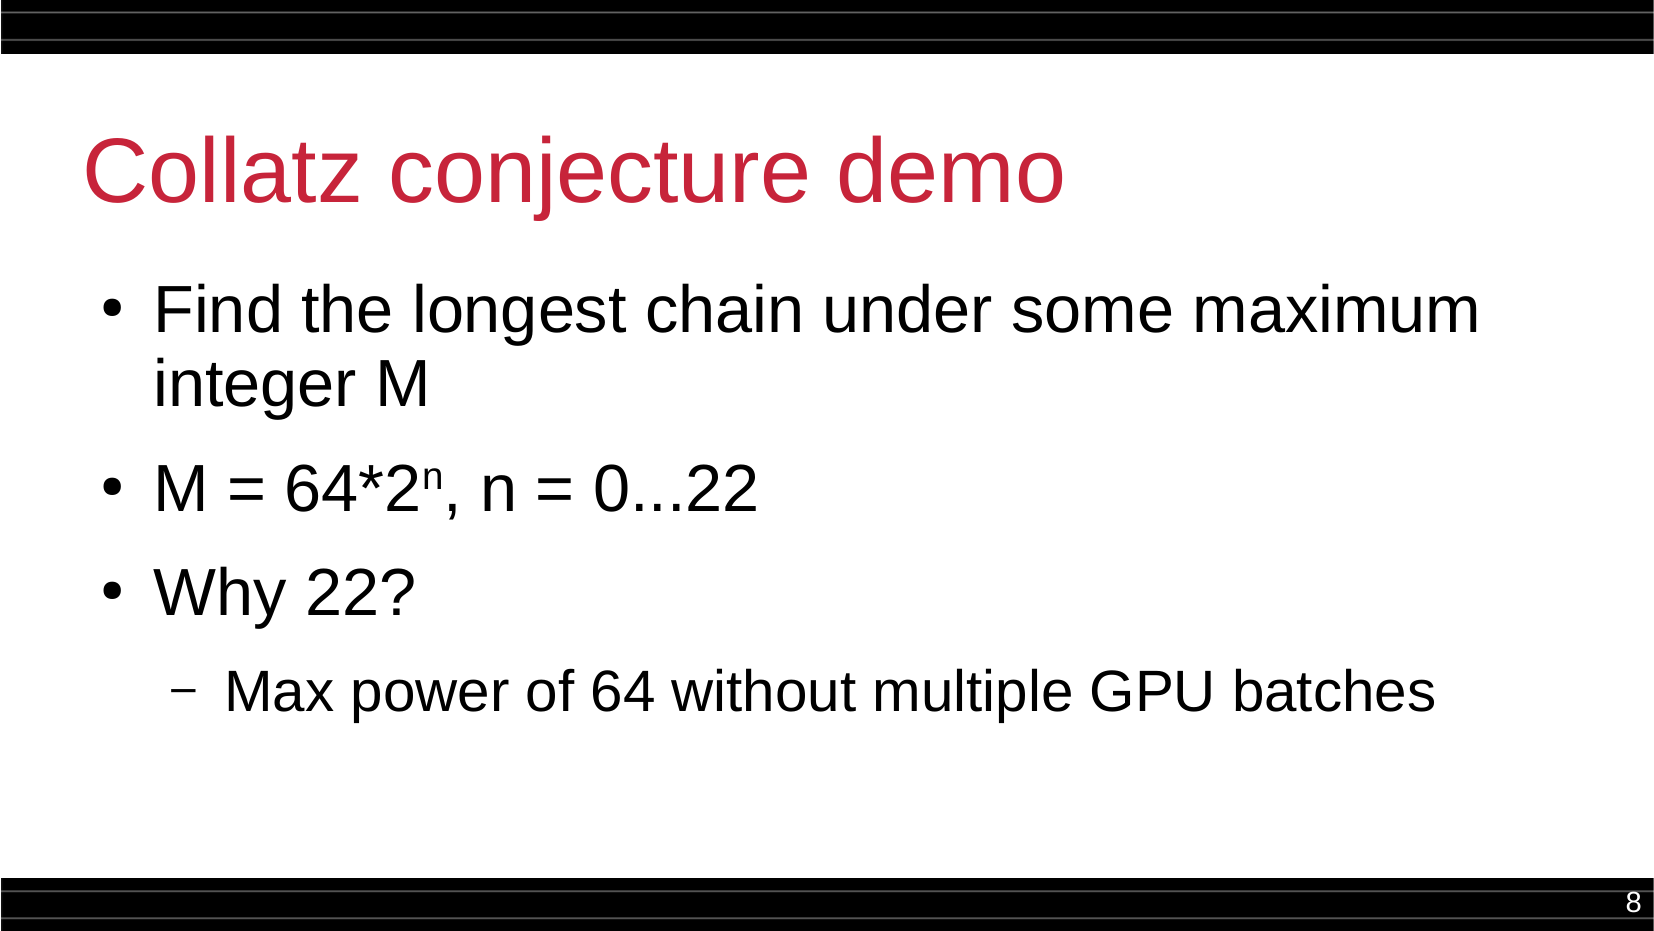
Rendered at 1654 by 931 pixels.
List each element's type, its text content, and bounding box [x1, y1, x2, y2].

list Find the longest chain under some maximum integer M M = 64*2n, n = 0...22 Why 22? Max power of 64 without multiple GPU batches [82, 271, 1571, 758]
picture [1, 0, 1654, 54]
title Collatz conjecture demo [82, 92, 1571, 249]
picture [1, 878, 1654, 931]
